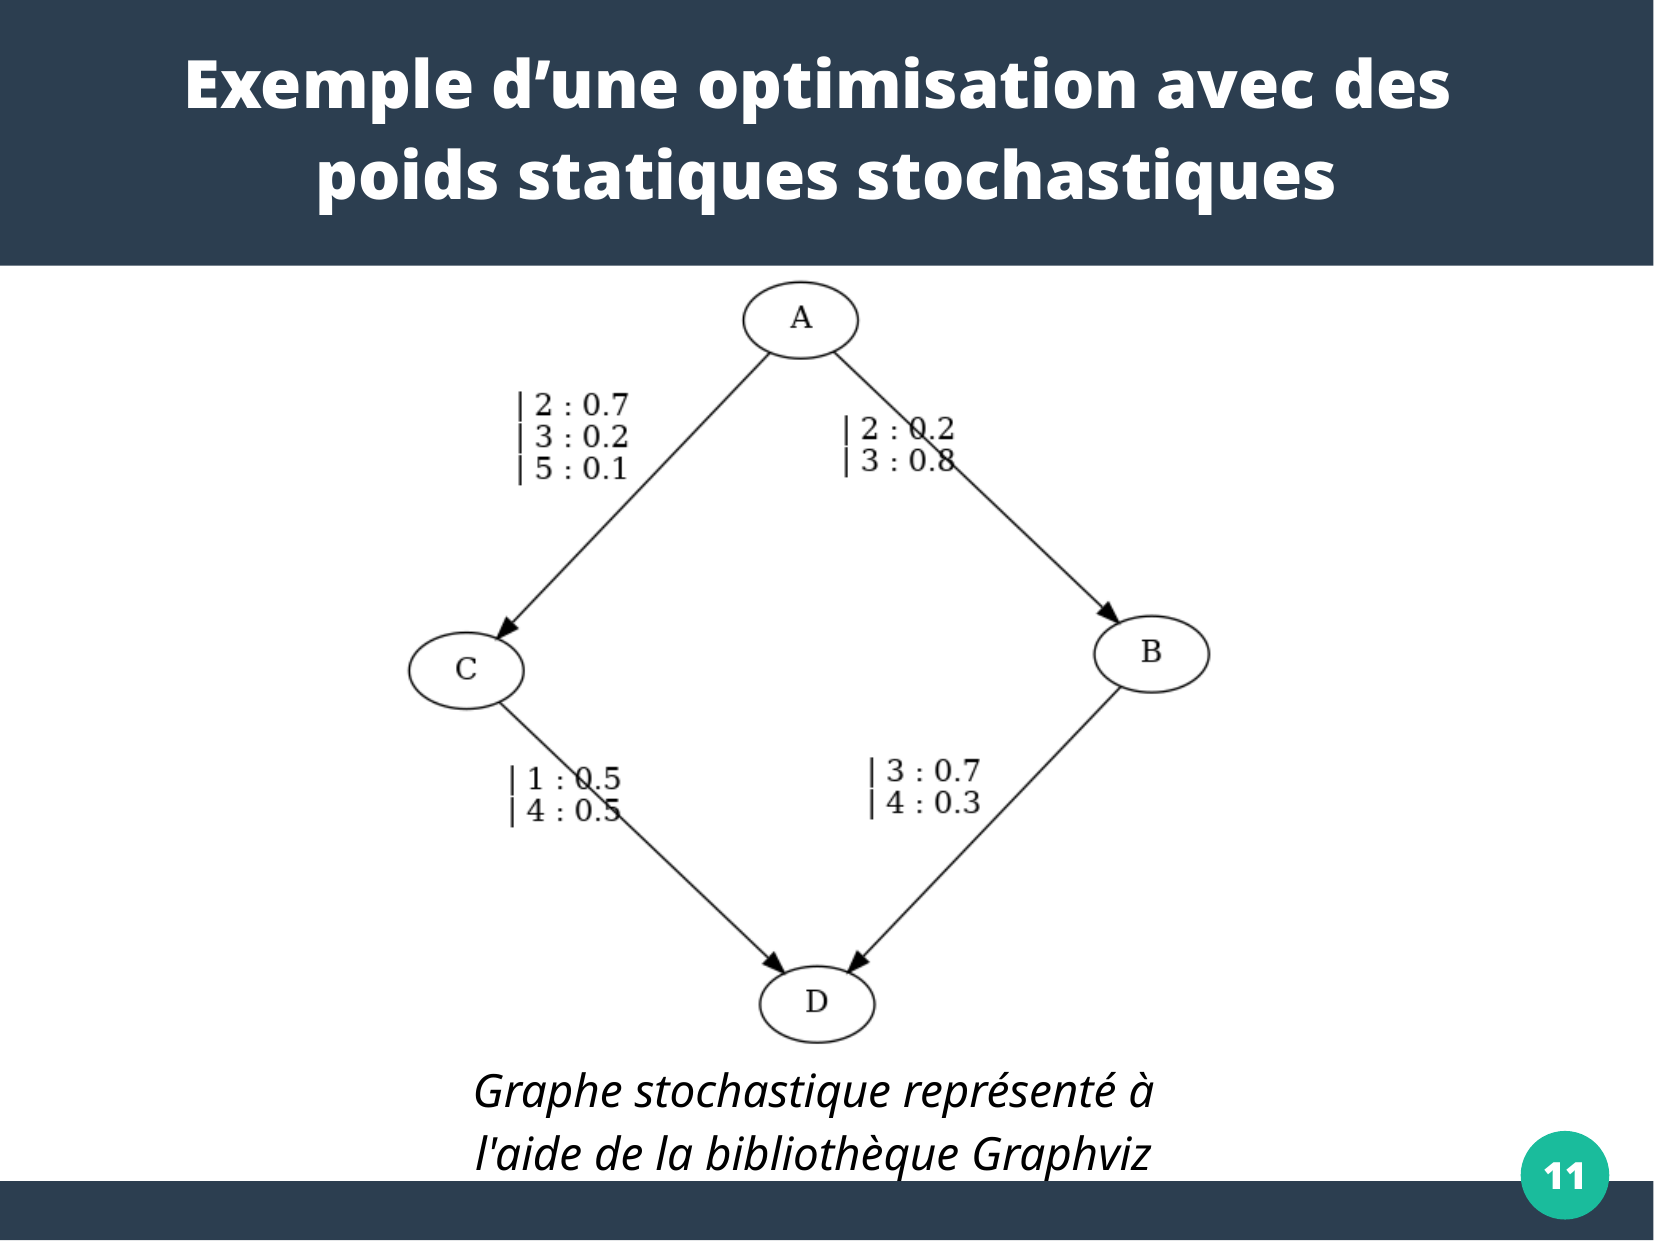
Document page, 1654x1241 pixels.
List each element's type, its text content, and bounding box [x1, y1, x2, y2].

title Exemple d’une optimisation avec des poids statiques stochastiques [59, 49, 1595, 207]
picture [401, 274, 1217, 1052]
text_box Graphe stochastique représenté à l'aide de la bibliothèque Graphviz [447, 1052, 1180, 1219]
